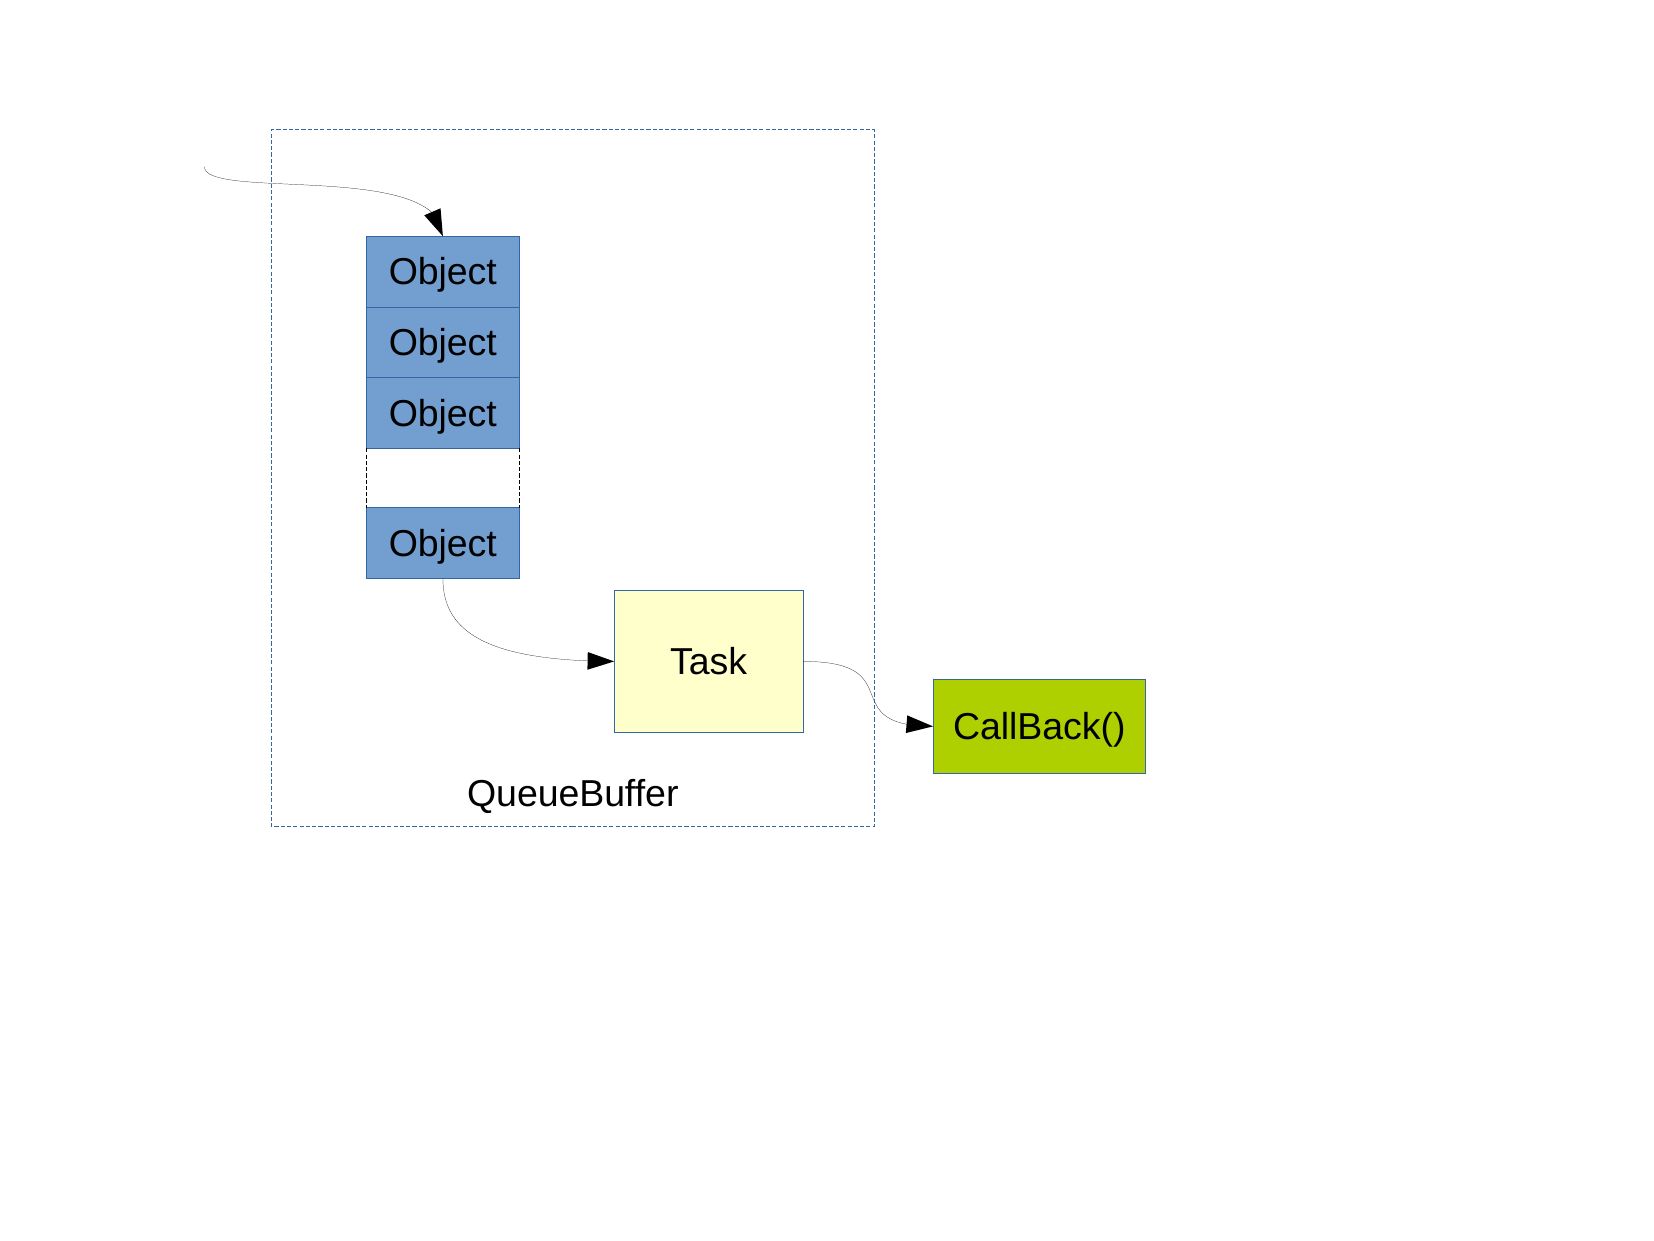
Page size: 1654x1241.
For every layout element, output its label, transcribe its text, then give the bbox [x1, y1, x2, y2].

text_box QueueBuffer [271, 129, 875, 827]
text_box CallBack() [933, 679, 1146, 774]
